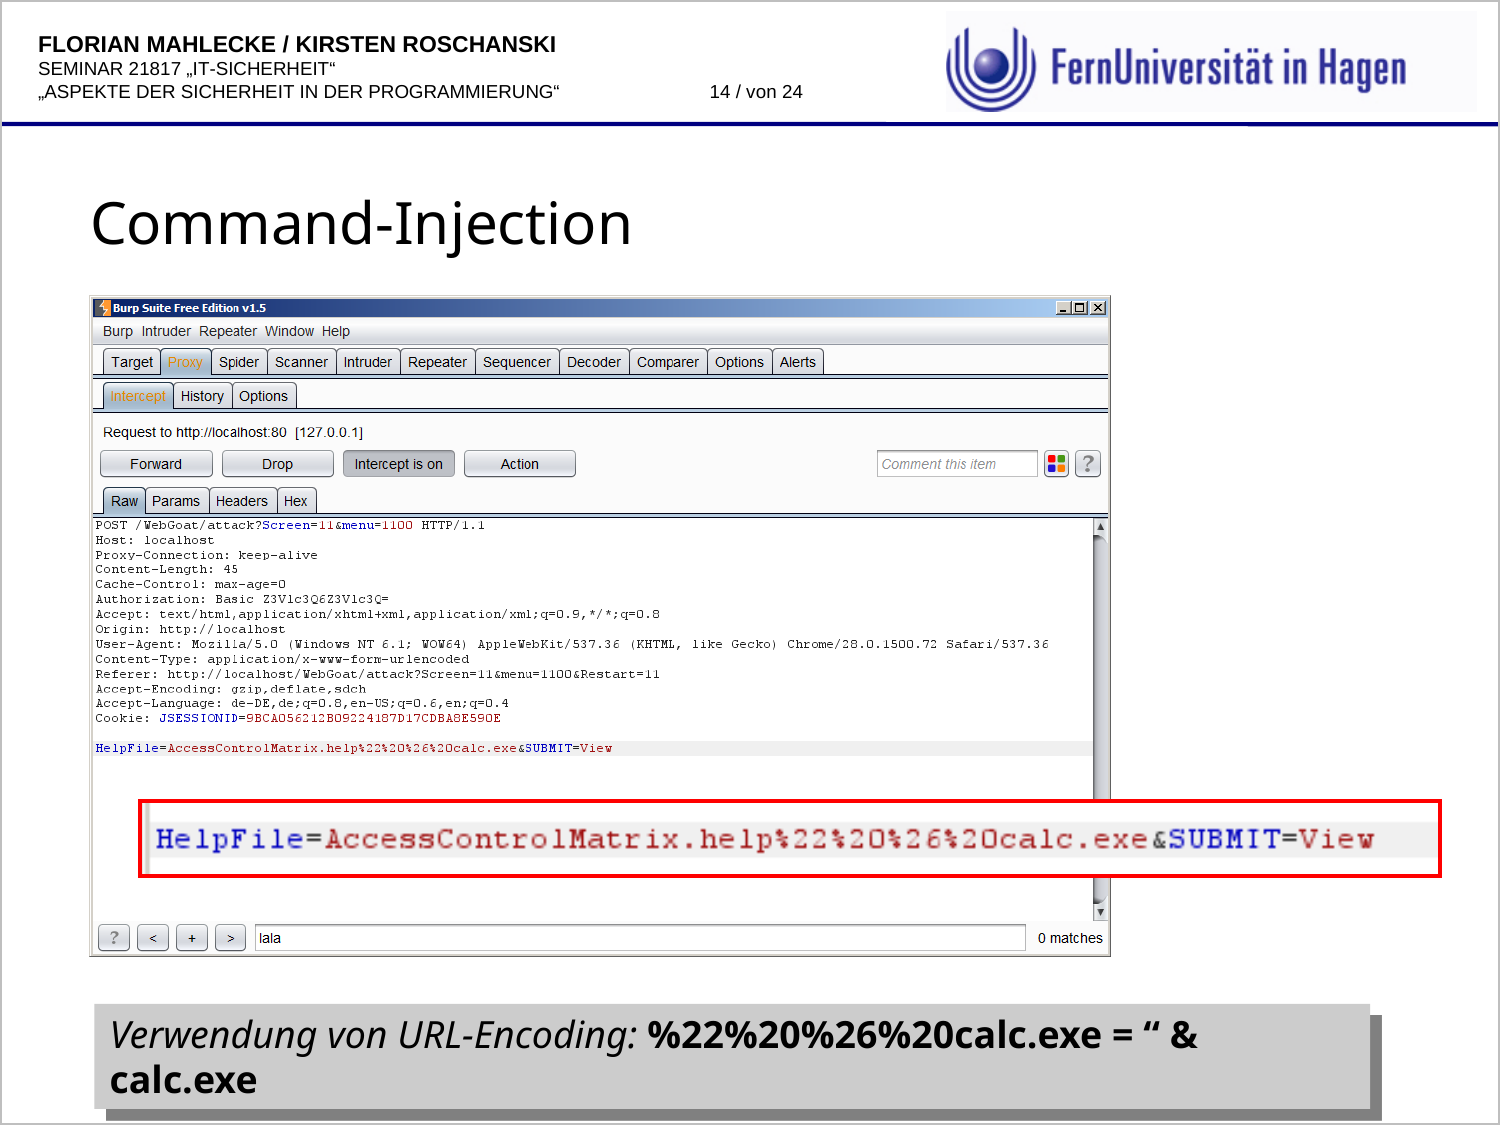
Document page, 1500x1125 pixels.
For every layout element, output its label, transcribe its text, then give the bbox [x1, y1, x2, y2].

title Command-Injection [75, 127, 1425, 316]
picture [946, 11, 1477, 112]
picture [89, 295, 1111, 957]
picture [141, 803, 1438, 875]
text_box Verwendung von URL-Encoding: %22%20%26%20calc.exe = “ & calc.exe [94, 1003, 1371, 1109]
